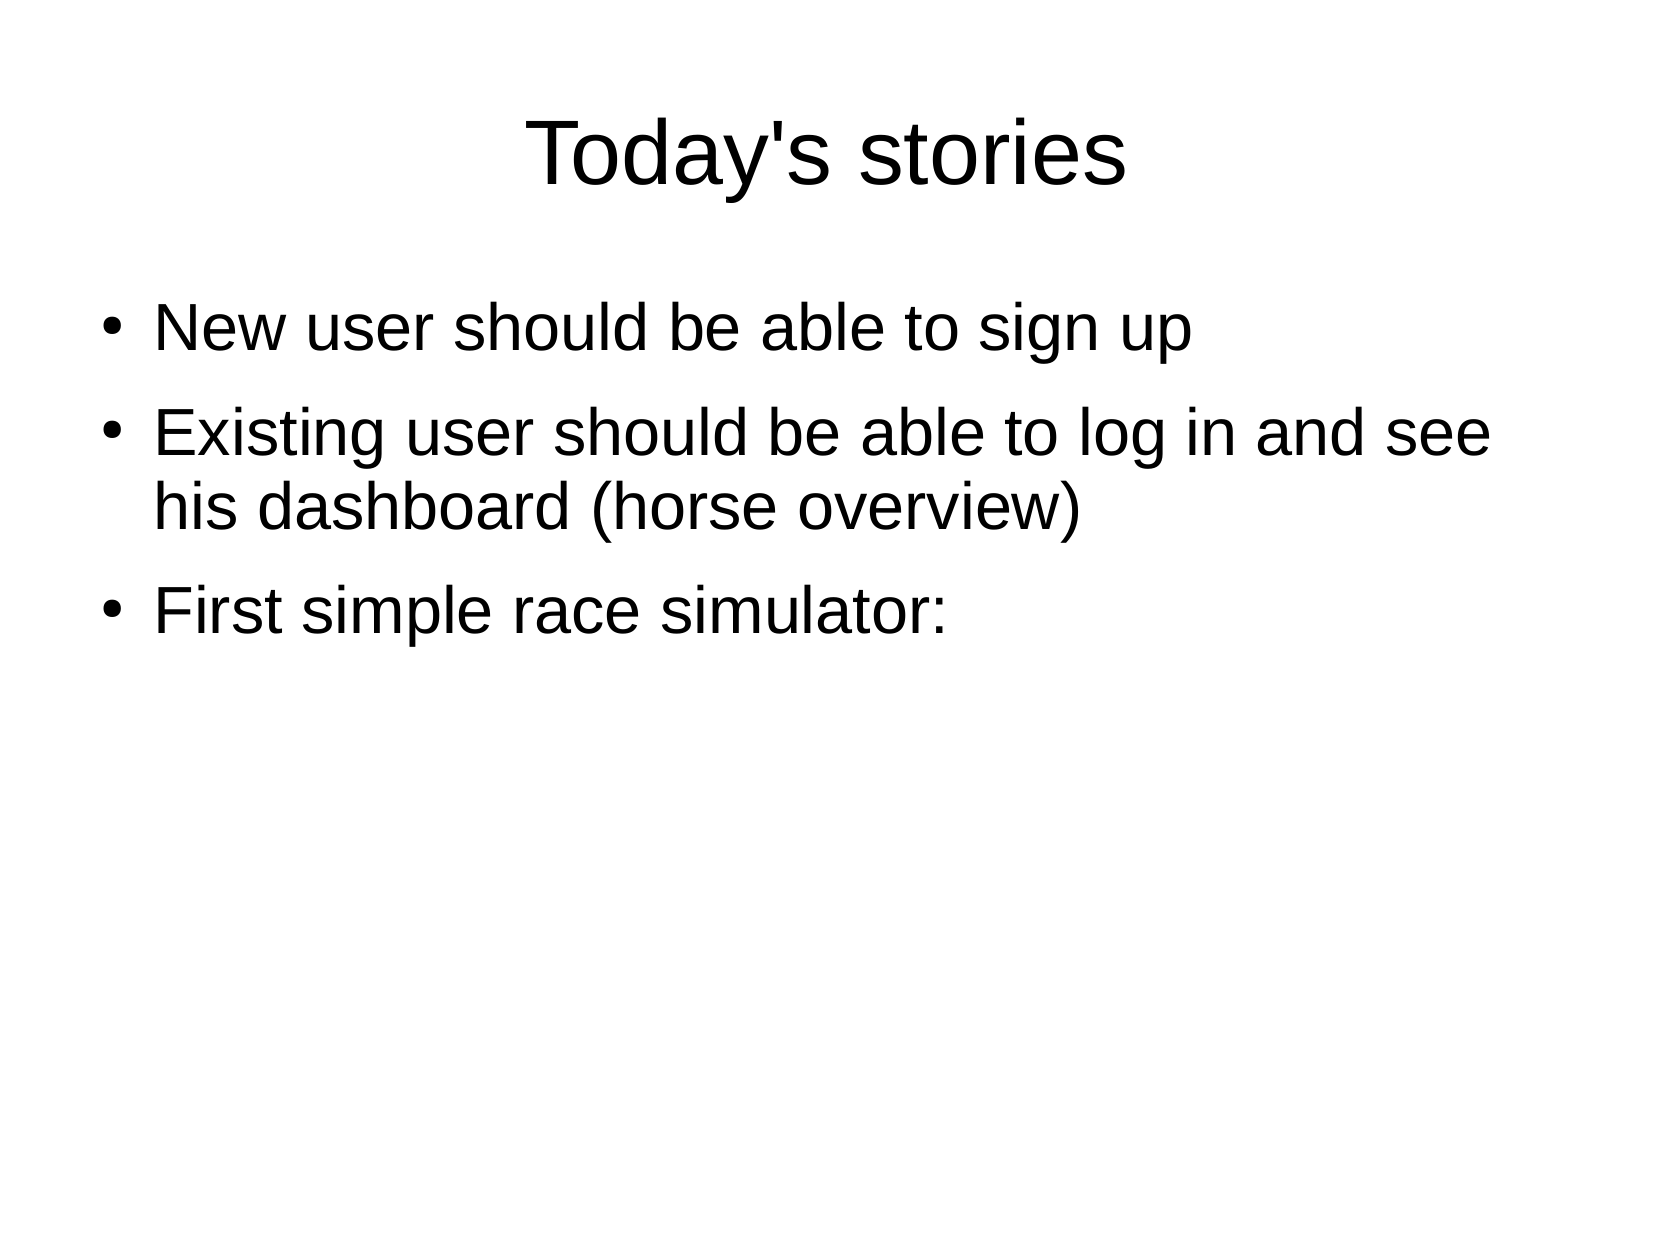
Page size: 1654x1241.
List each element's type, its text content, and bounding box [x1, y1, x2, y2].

title Today's stories [82, 49, 1571, 257]
list New user should be able to sign up Existing user should be able to log in and see his dashboard (horse overview) First simple race simulator: [82, 290, 1571, 1109]
